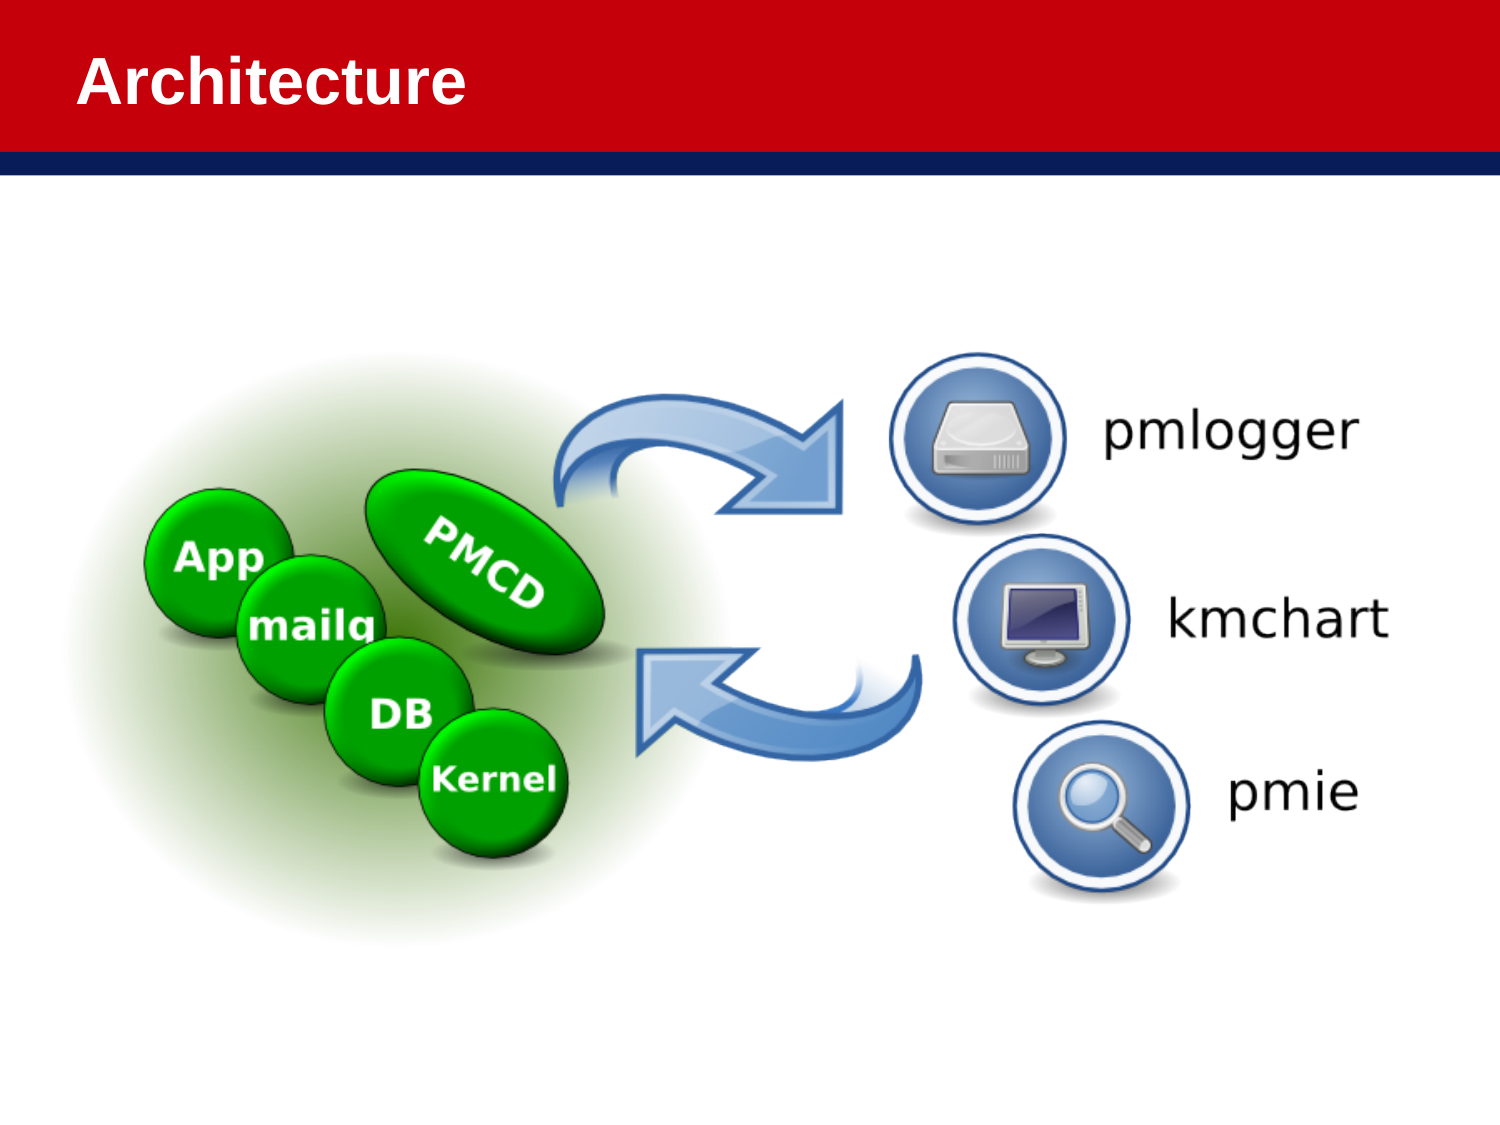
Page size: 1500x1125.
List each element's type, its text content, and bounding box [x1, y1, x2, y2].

picture [62, 232, 1396, 1066]
title Architecture [75, 5, 1425, 158]
